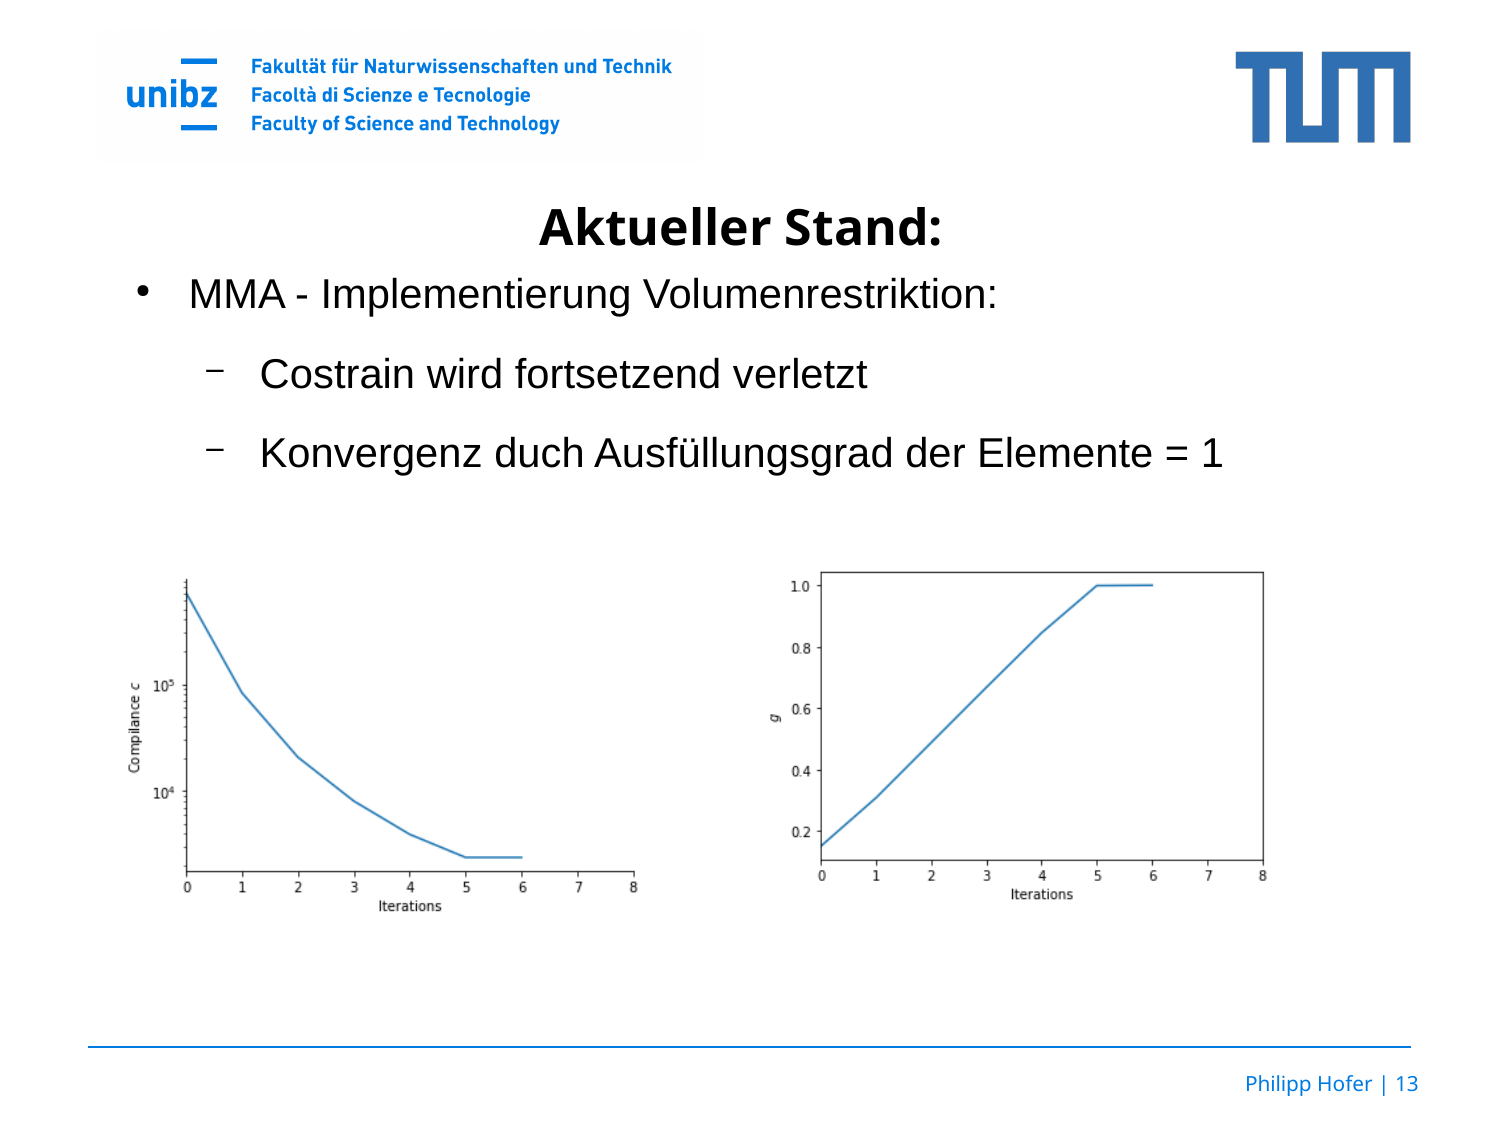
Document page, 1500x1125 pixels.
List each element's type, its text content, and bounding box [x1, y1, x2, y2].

picture [118, 571, 647, 922]
picture [97, 28, 703, 164]
text_box Aktueller Stand: [103, 137, 1397, 300]
picture [760, 564, 1276, 910]
picture [1145, 0, 1500, 233]
text_box MMA - Implementierung Volumenrestriktion: Costrain wird fortsetzend verletzt Konvergenz duch Ausfüllungsgrad der Elemente = 1 [103, 259, 1335, 996]
